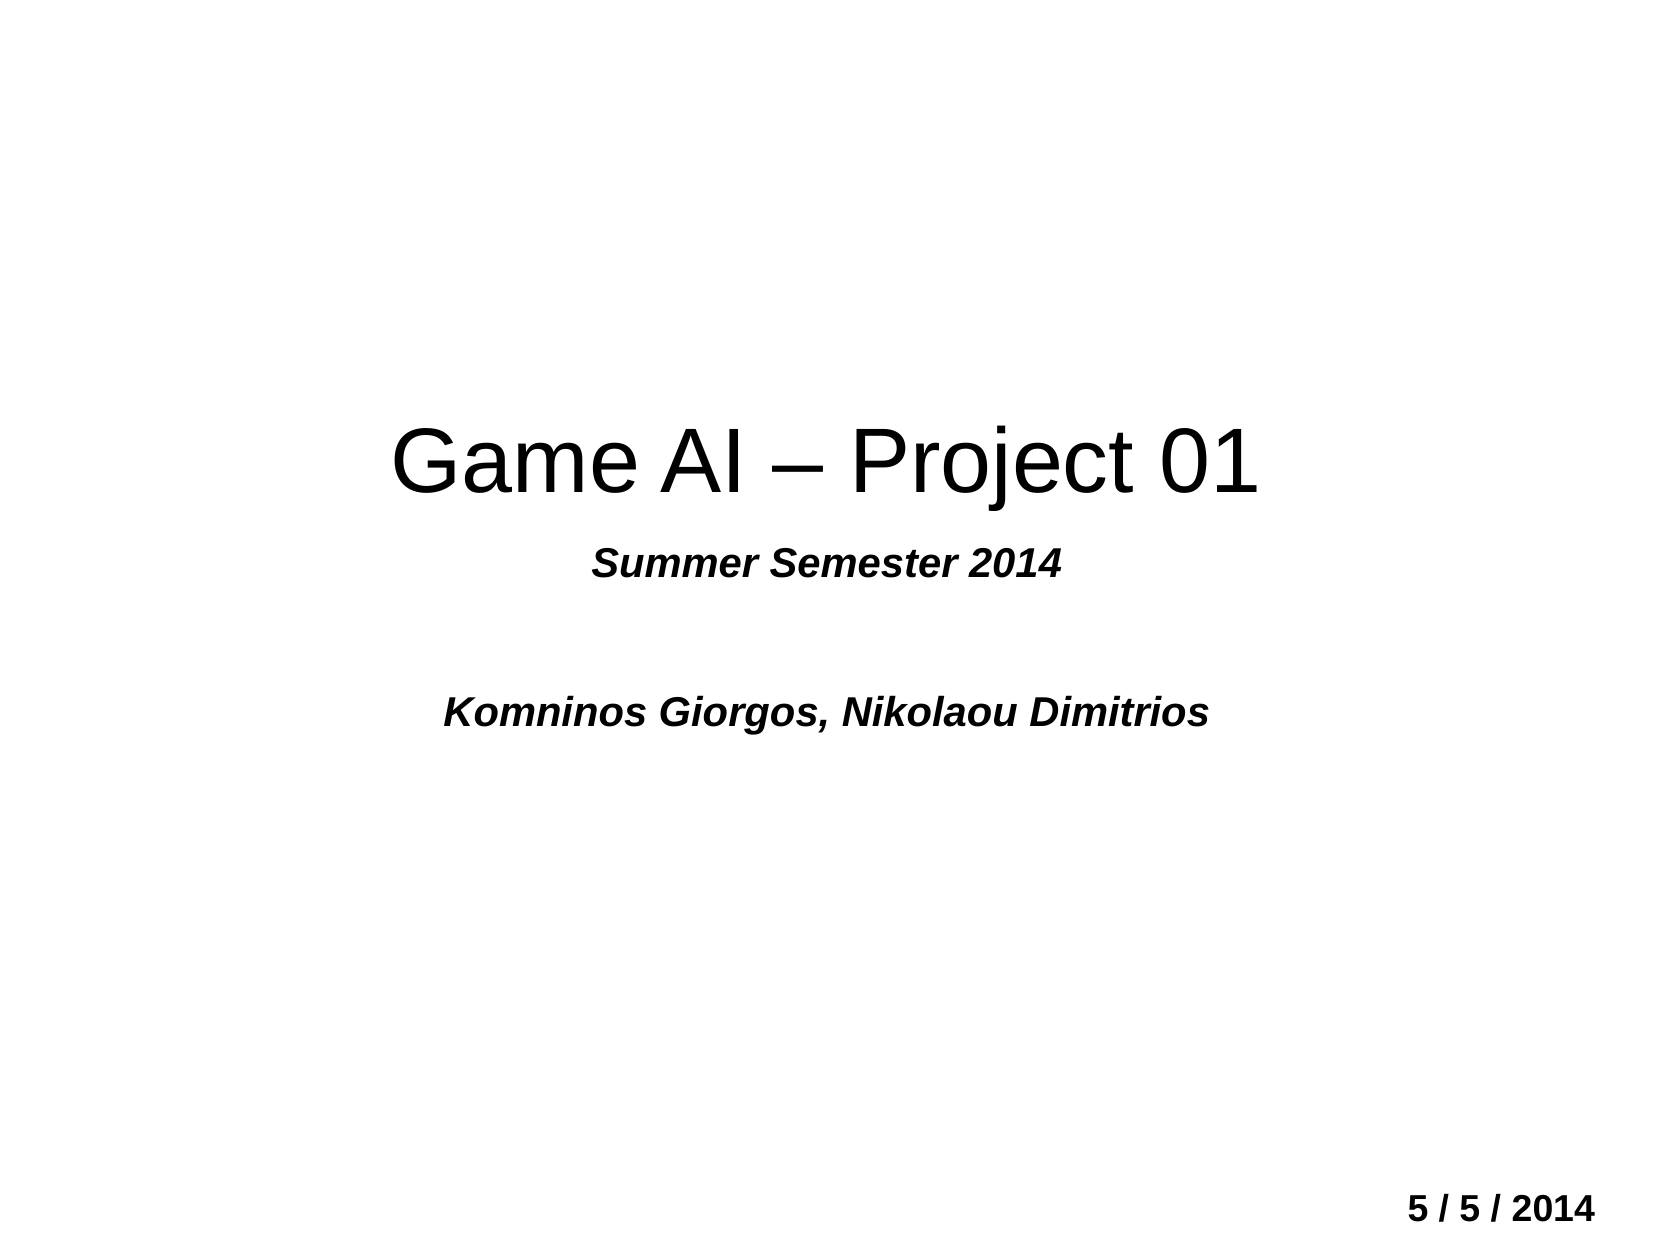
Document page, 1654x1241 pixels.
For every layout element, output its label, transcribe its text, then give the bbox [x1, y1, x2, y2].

text_box 5 / 5 / 2014 [1283, 1186, 1654, 1229]
title Game AI – Project 01 Summer Semester 2014 Komninos Giorgos, Nikolaou Dimitrios [118, 409, 1536, 736]
title [206, 679, 1536, 818]
